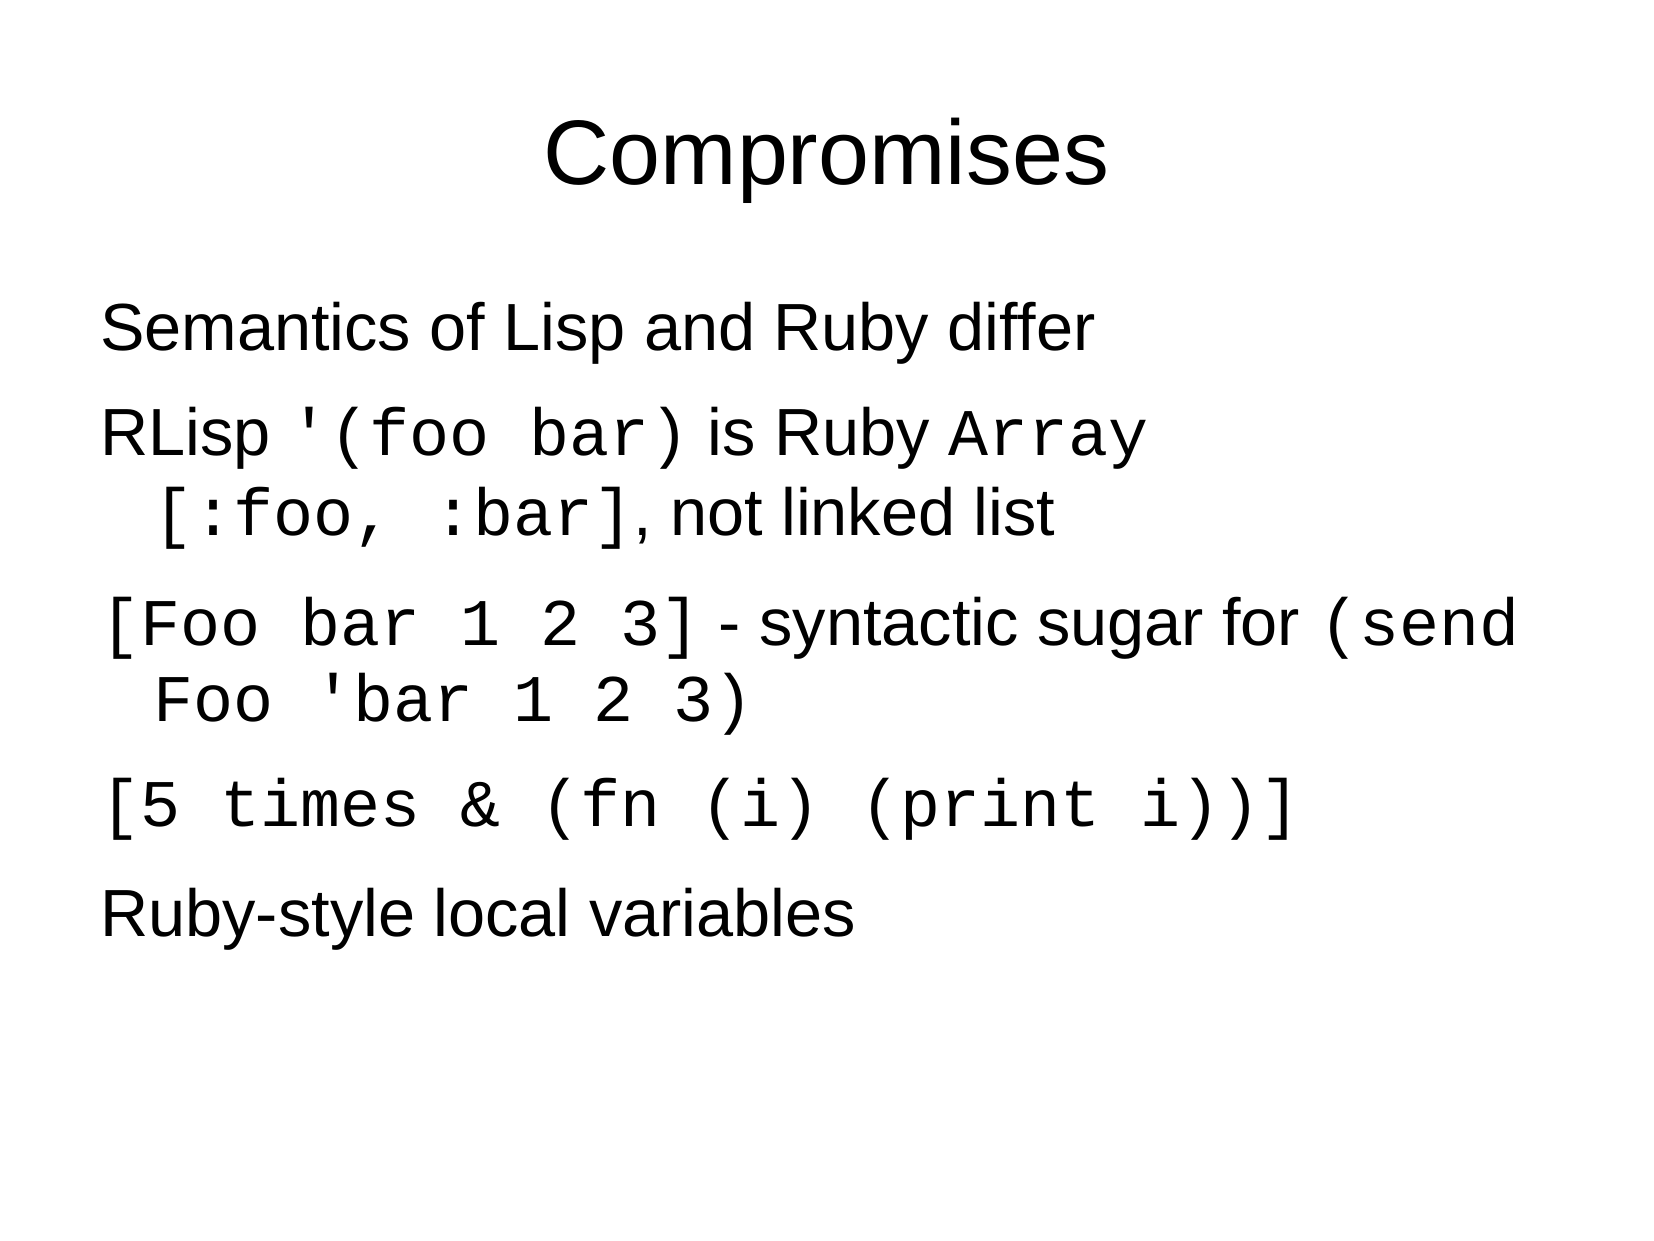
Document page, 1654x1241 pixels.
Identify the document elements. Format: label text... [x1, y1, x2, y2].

list Semantics of Lisp and Ruby differ RLisp '(foo bar) is Ruby Array [:foo, :bar], not linked list [Foo bar 1 2 3] - syntactic sugar for (send Foo 'bar 1 2 3) [5 times & (fn (i) (print i))] Ruby-style local variables [82, 290, 1571, 1094]
title Compromises [82, 56, 1571, 250]
